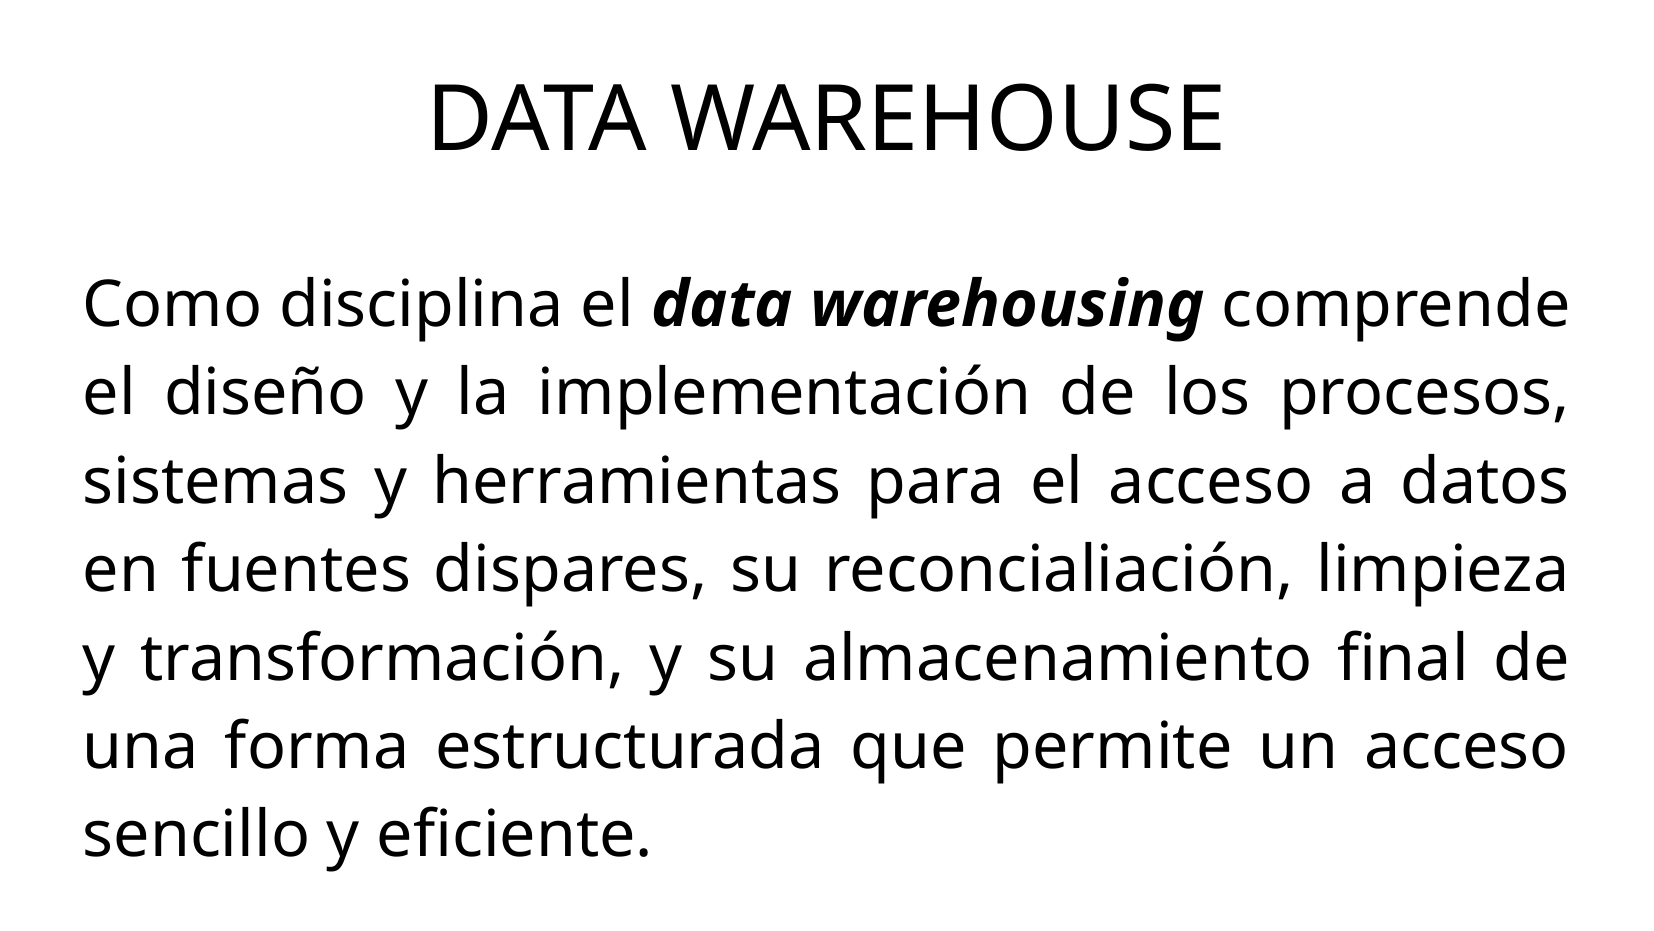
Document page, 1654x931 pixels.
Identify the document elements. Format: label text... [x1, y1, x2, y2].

title DATA WAREHOUSE [82, 37, 1571, 193]
list Como disciplina el data warehousing comprende el diseño y la implementación de los procesos, sistemas y herramientas para el acceso a datos en fuentes dispares, su reconcialiación, limpieza y transformación, y su almacenamiento final de una forma estructurada que permite un acceso sencillo y eficiente. [82, 217, 1571, 916]
